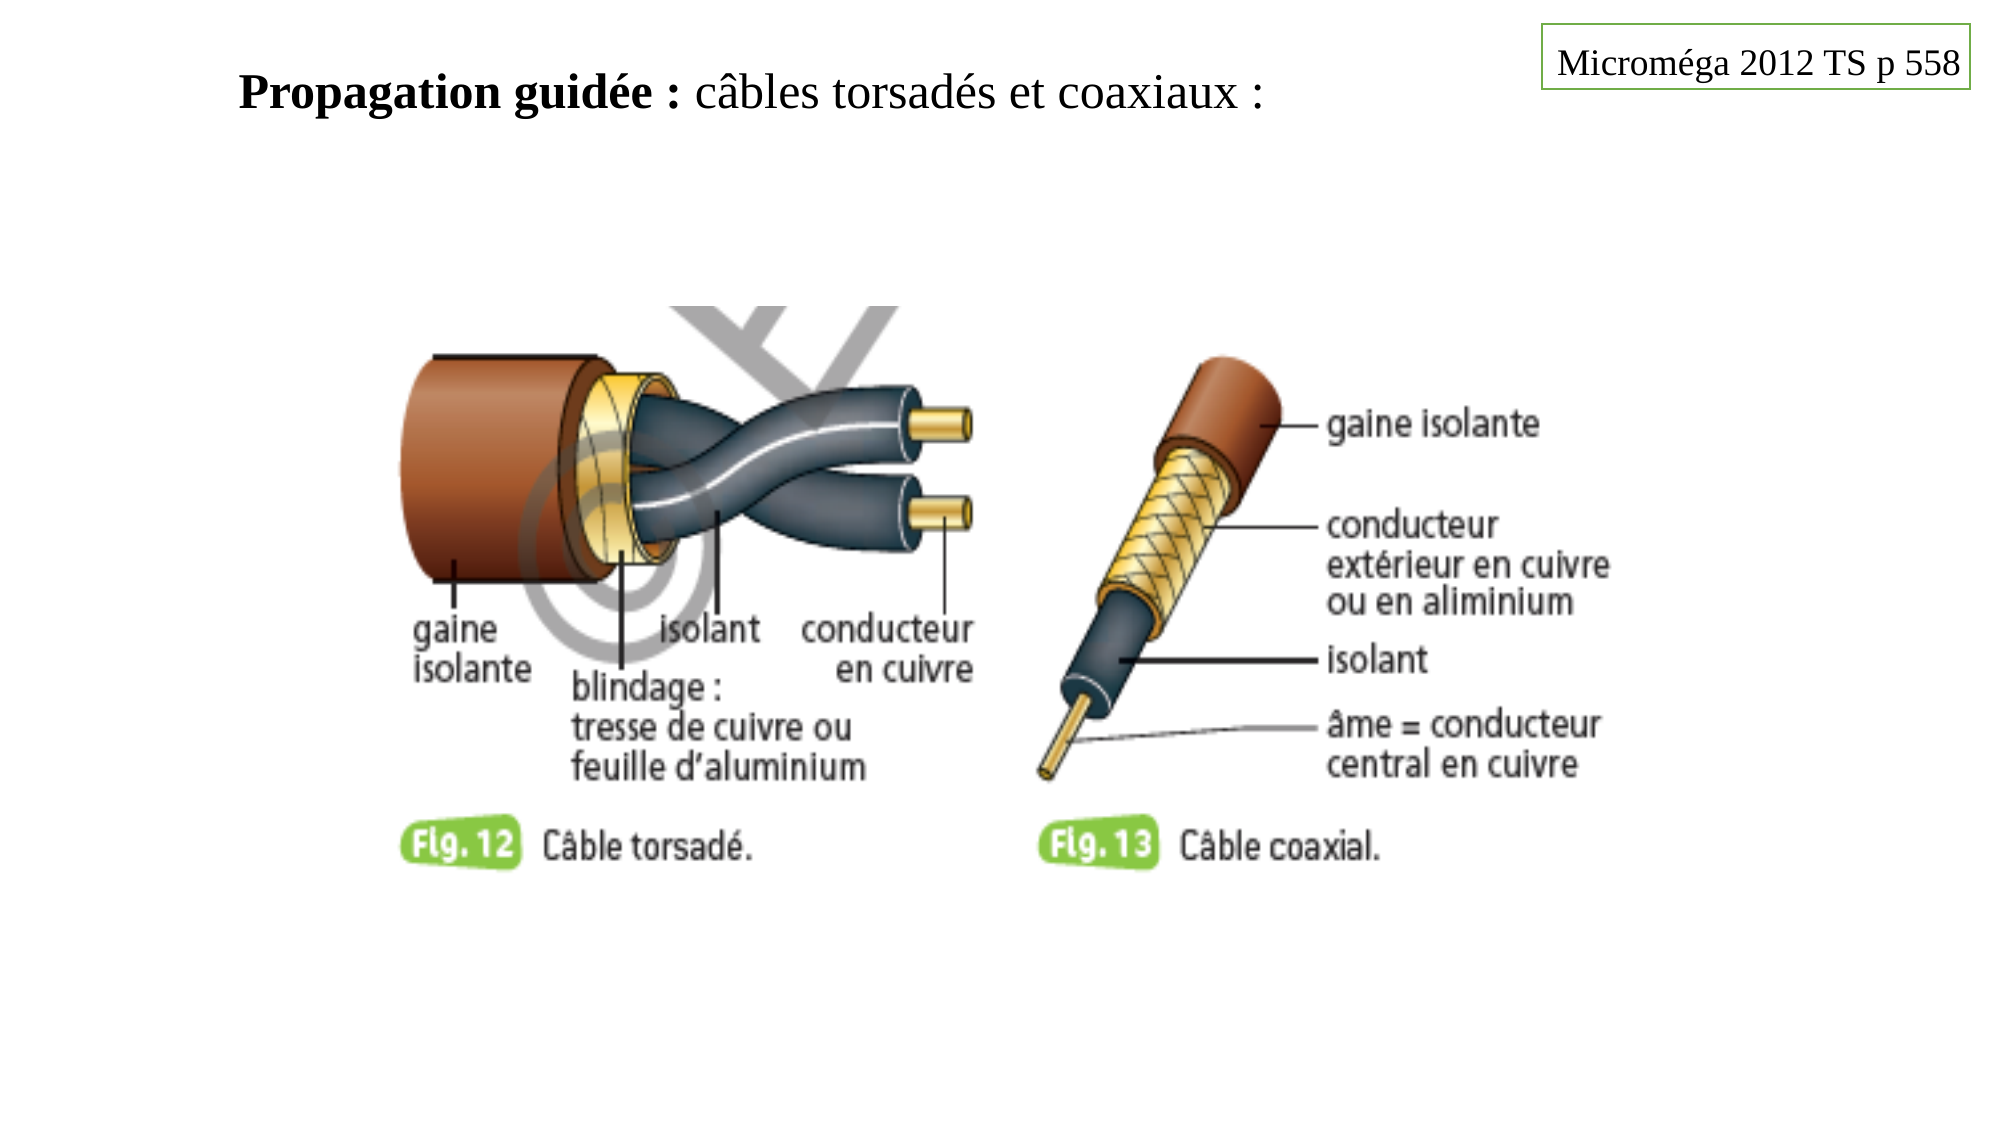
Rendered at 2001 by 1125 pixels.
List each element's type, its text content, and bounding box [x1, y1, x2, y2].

text_box Propagation guidée : câbles torsadés et coaxiaux : [150, 46, 1497, 126]
picture [367, 306, 1633, 905]
text_box Microméga 2012 TS p 558 [1542, 27, 1980, 91]
